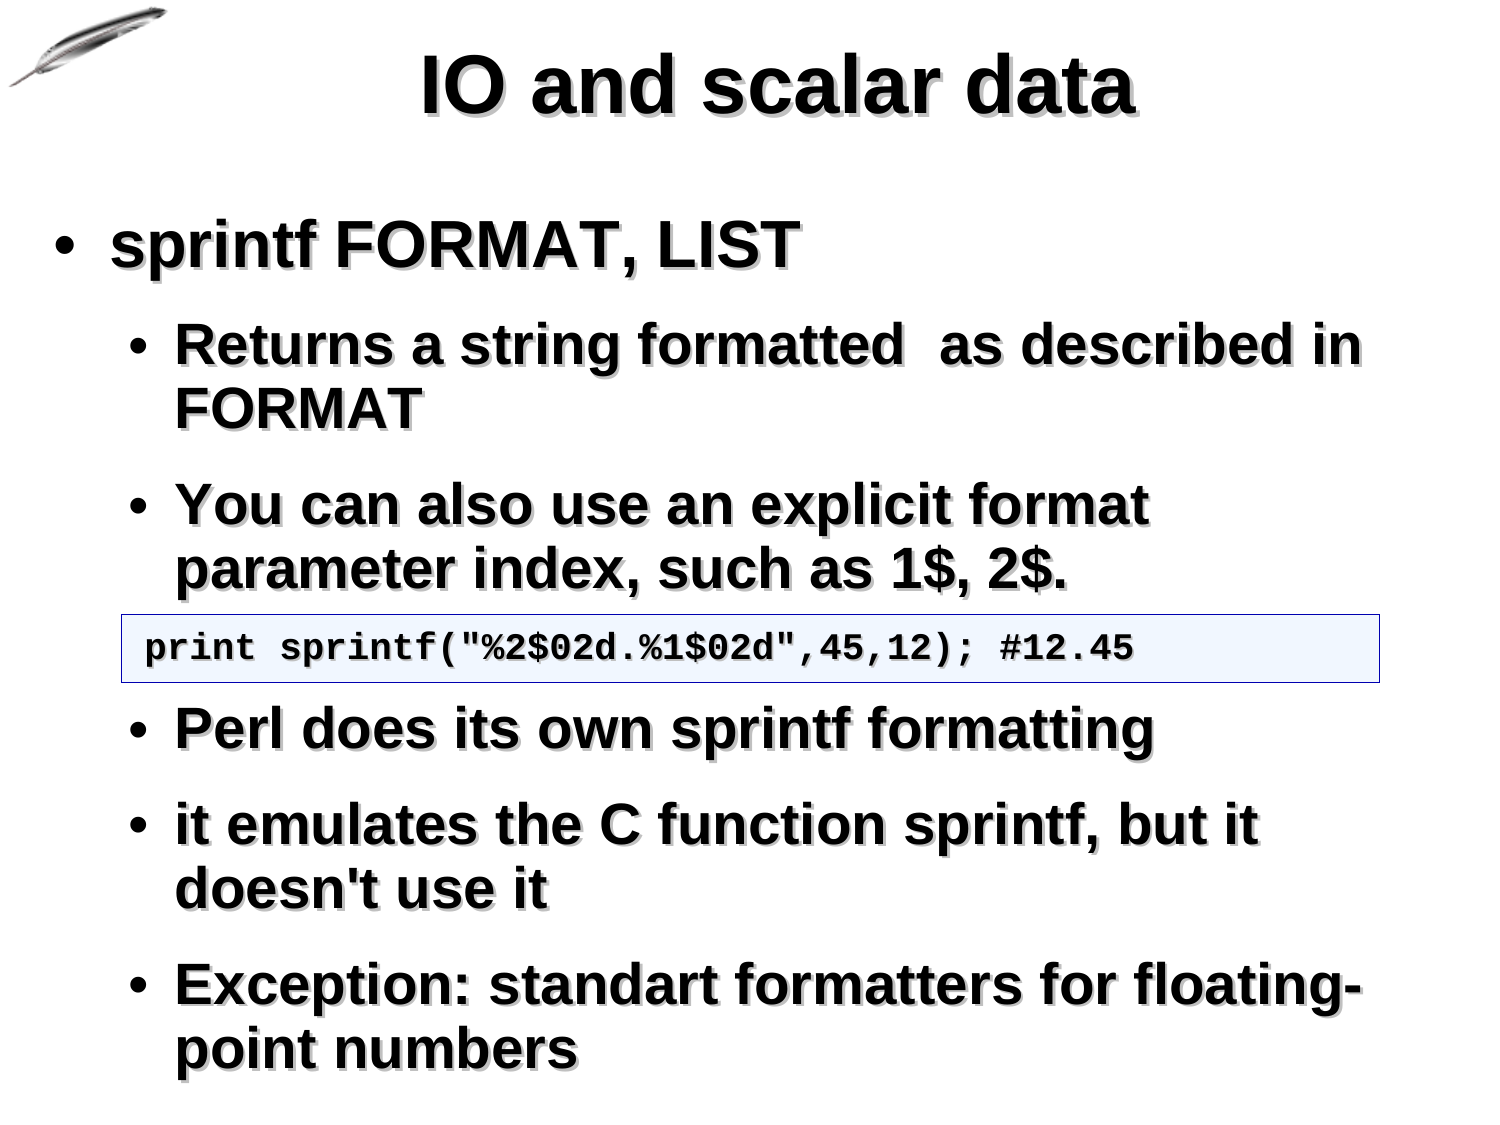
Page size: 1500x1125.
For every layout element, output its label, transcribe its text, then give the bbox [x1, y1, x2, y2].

picture [5, 5, 173, 89]
title IO and scalar data [419, 0, 1459, 179]
text_box print sprintf("%2$02d.%1$02d",45,12); #12.45 [120, 614, 1380, 683]
list sprintf FORMAT, LIST Returns a string formatted as described in FORMAT You can also use an explicit format parameter index, such as 1$, 2$. Perl does its own sprintf formatting it emulates the C function sprintf, but it doesn't use it Exception: standart formatters for floating-point numbers [53, 207, 1447, 1084]
